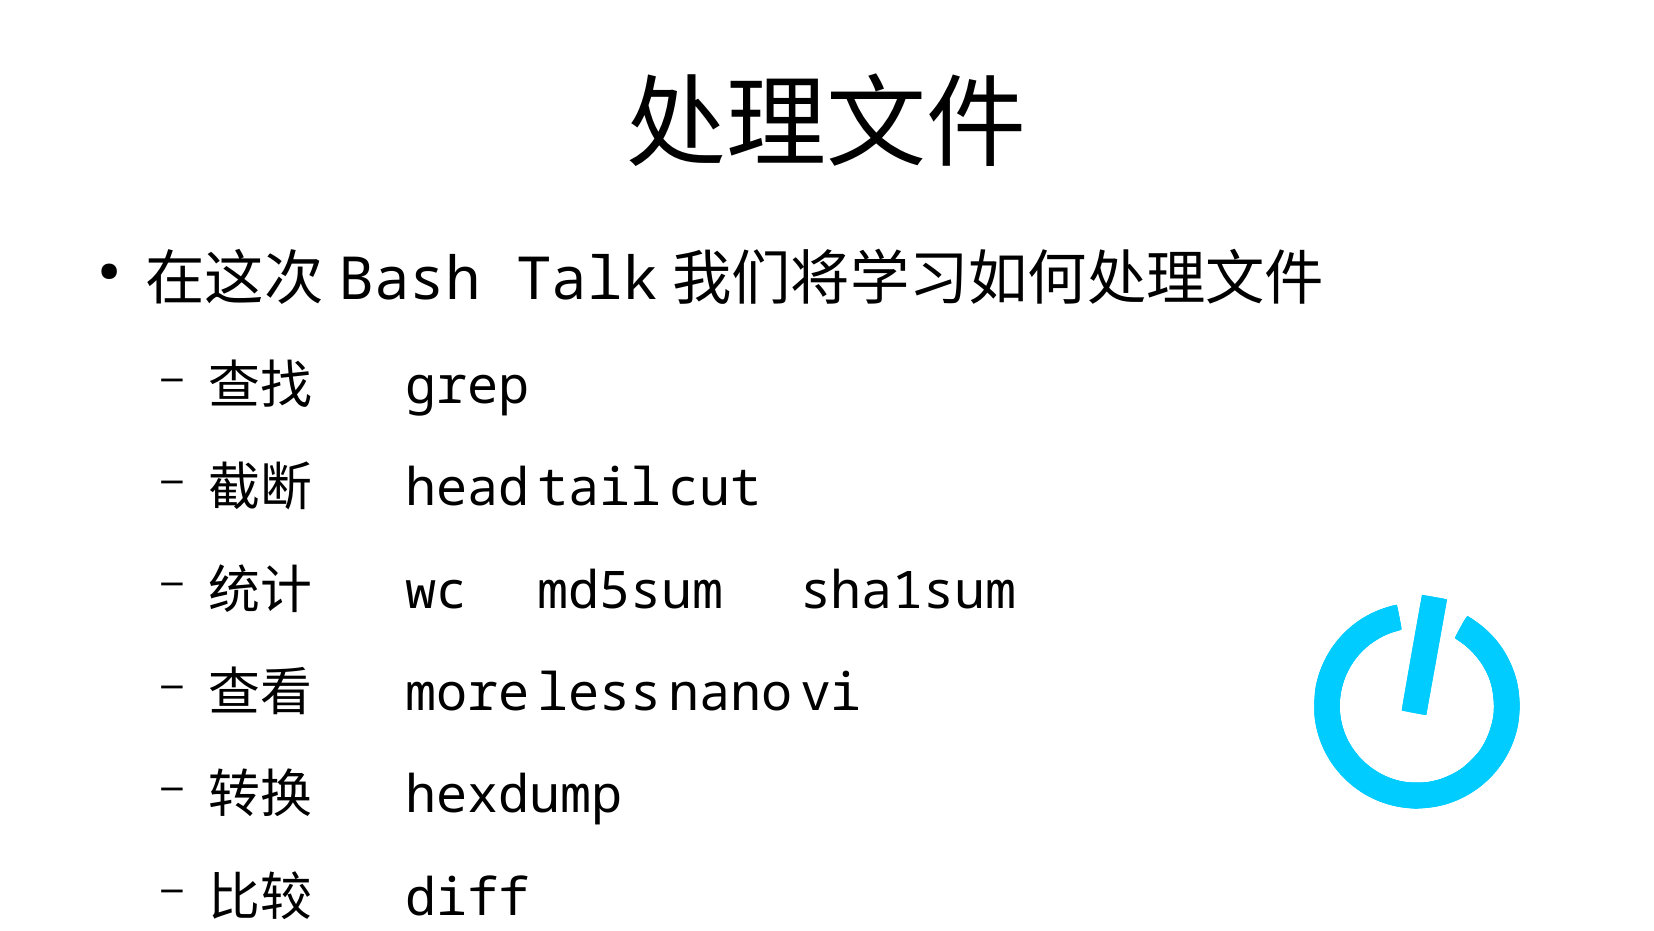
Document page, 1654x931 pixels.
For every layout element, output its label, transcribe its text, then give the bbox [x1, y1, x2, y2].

list 在这次Bash Talk我们将学习如何处理文件 查找 grep 截断 head tail cut 统计 wc md5sum sha1sum 查看 more less nano vi 转换 hexdump 比较 diff [82, 217, 1571, 931]
title 处理文件 [82, 37, 1571, 193]
